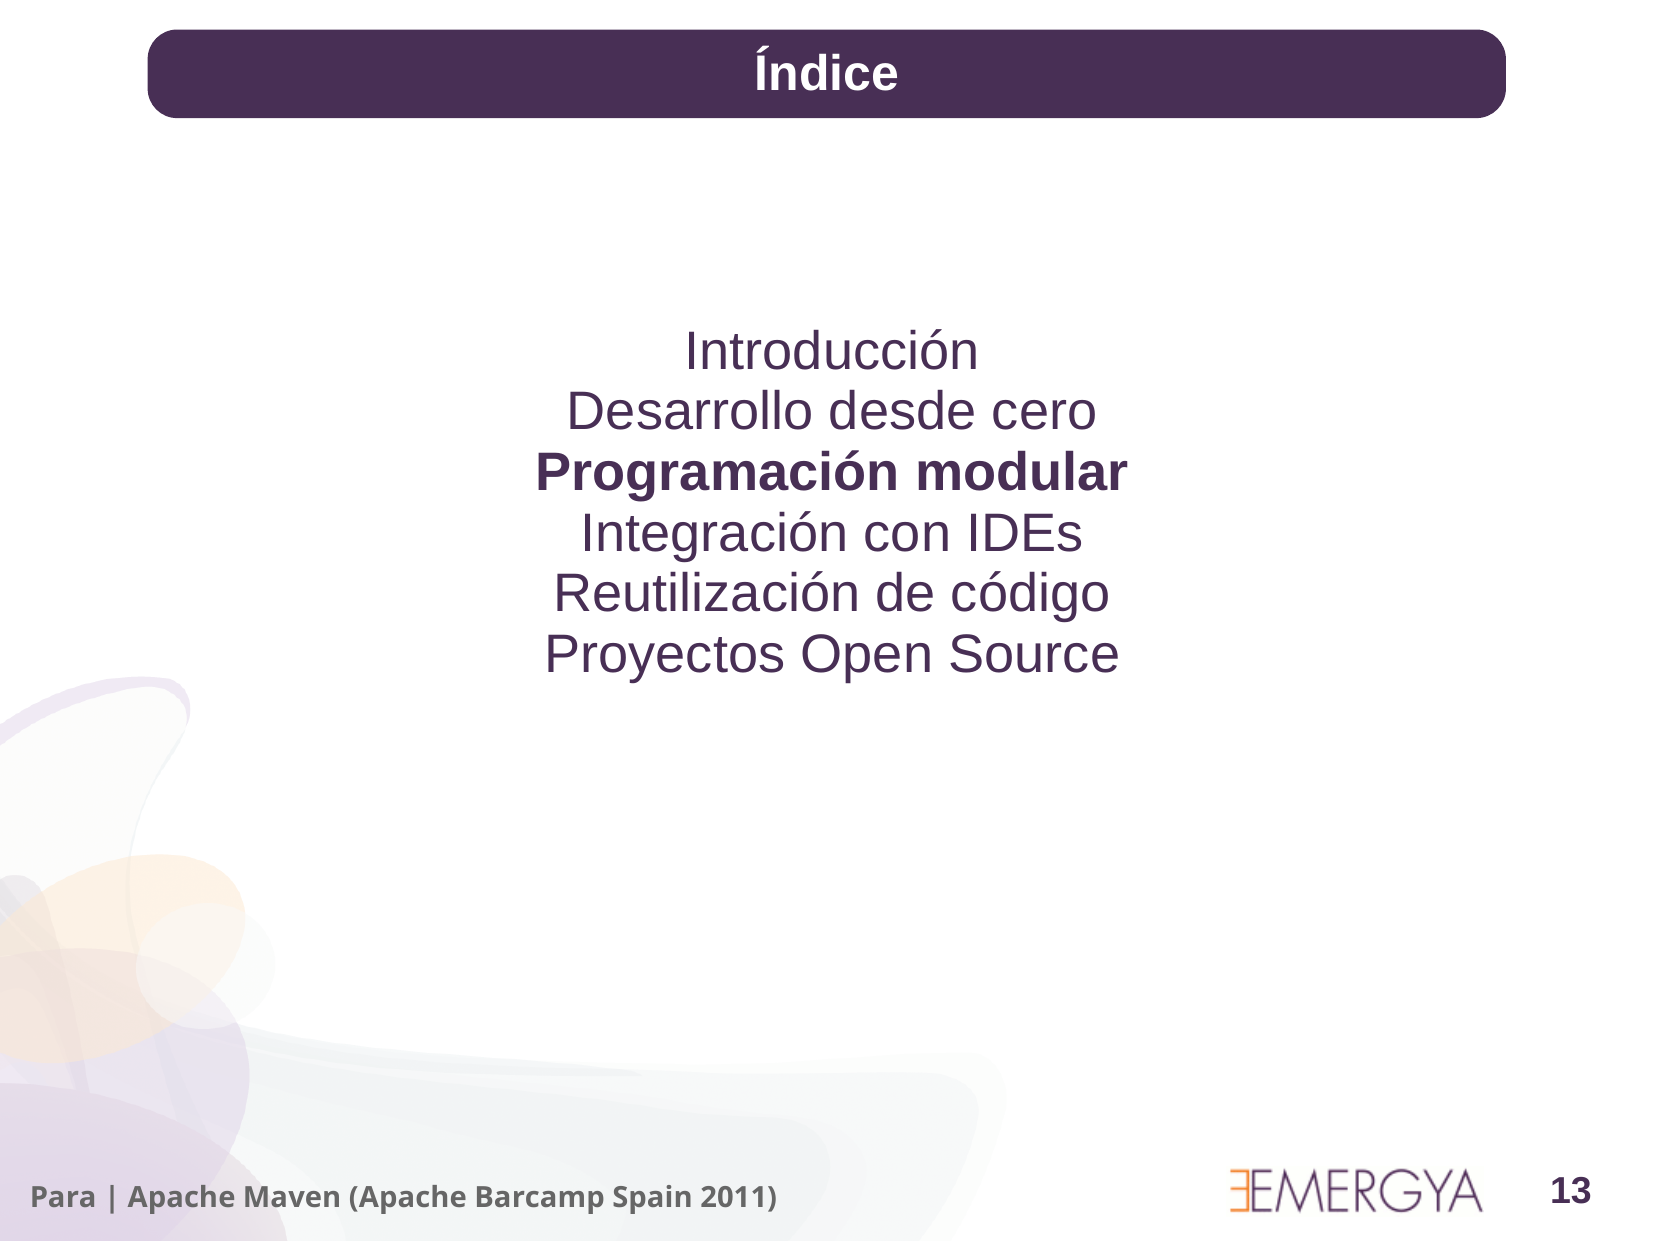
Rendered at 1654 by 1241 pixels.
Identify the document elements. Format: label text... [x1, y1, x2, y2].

picture [0, 673, 1017, 1241]
text_box Introducción Desarrollo desde cero Programación modular Integración con IDEs Reutilización de código Proyectos Open Source [88, 147, 1577, 857]
picture [1226, 1166, 1484, 1217]
text_box Índice [147, 29, 1506, 119]
